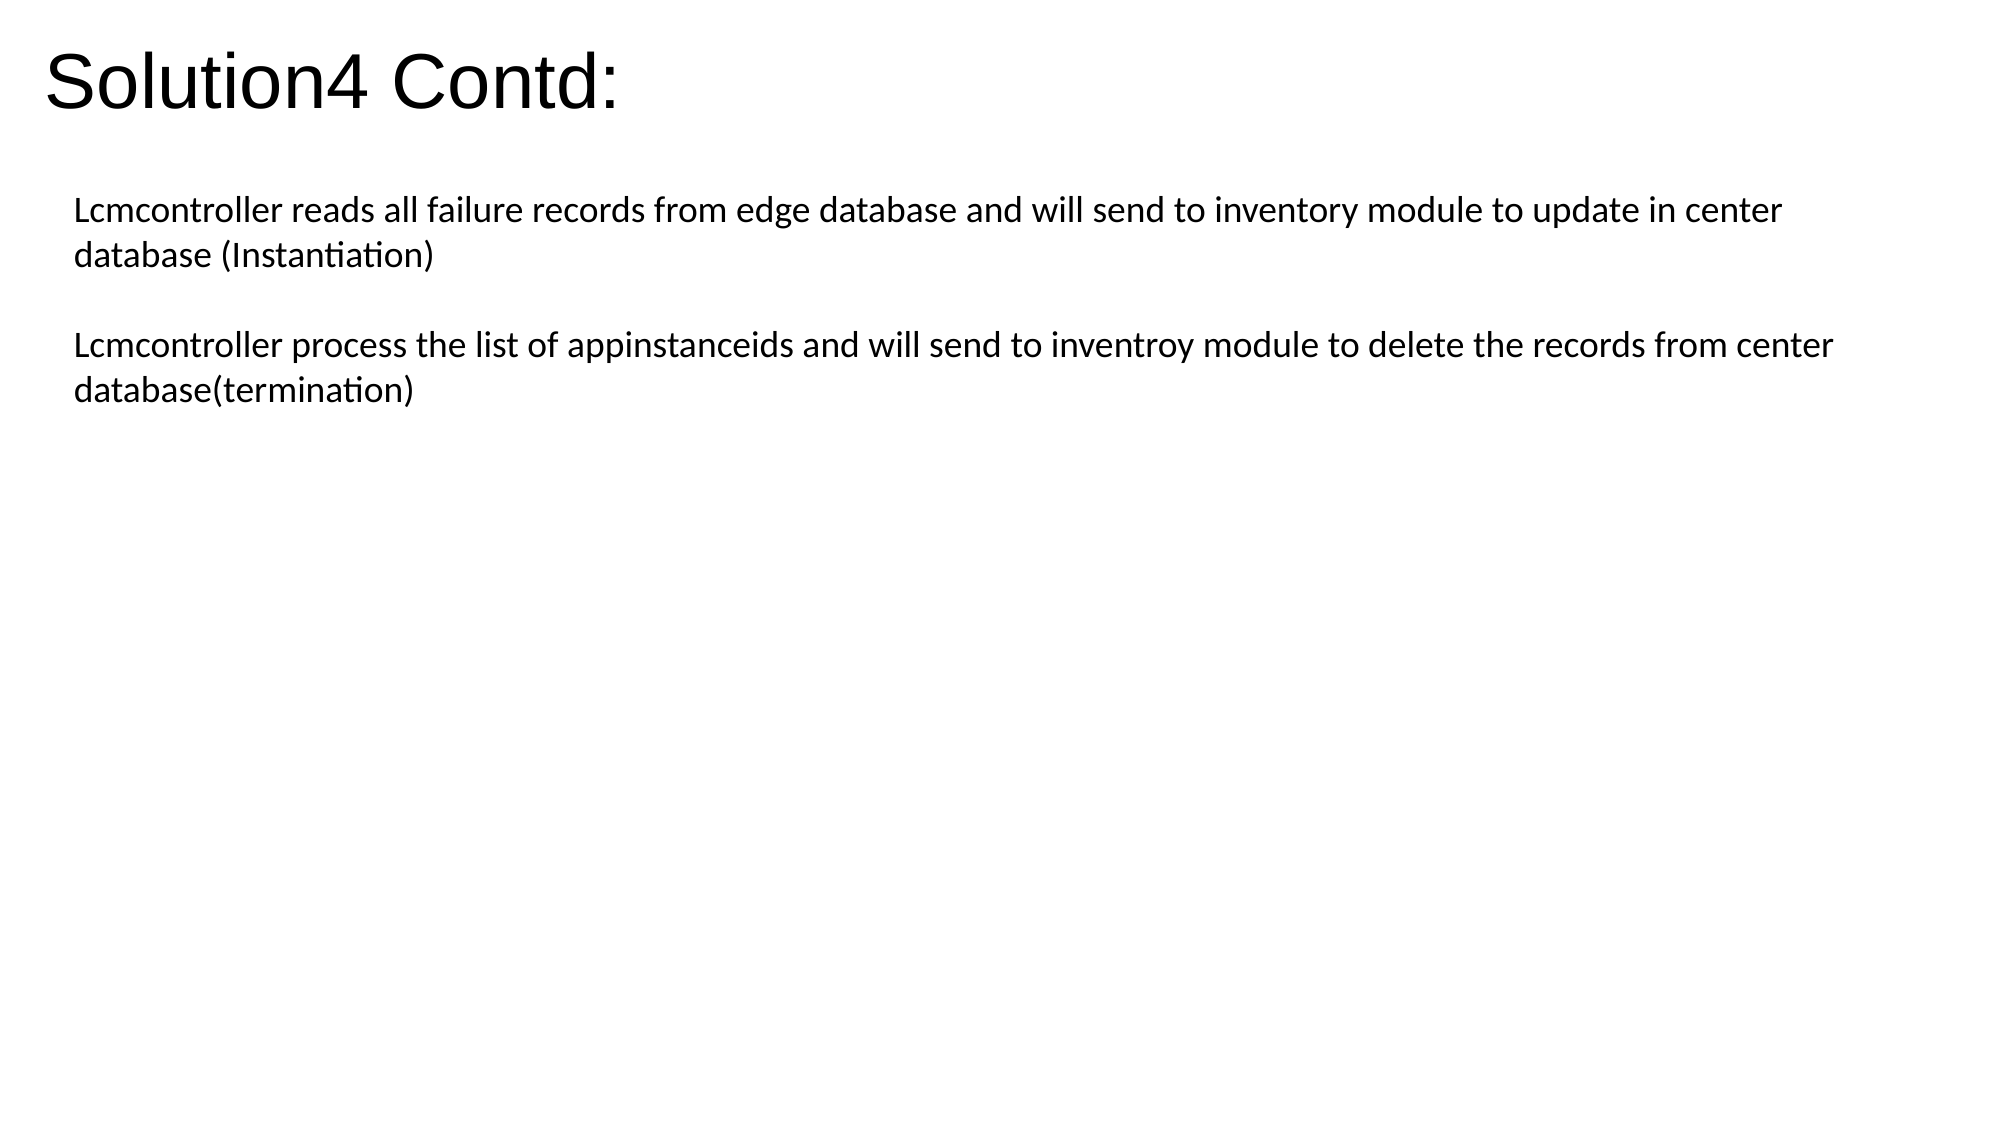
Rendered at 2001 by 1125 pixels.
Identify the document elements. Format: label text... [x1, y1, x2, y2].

text_box Lcmcontroller reads all failure records from edge database and will send to inventory module to update in center database (Instantiation) Lcmcontroller process the list of appinstanceids and will send to inventroy module to delete the records from center database(termination) [59, 177, 1884, 507]
text_box Solution4 Contd: [29, 22, 725, 131]
